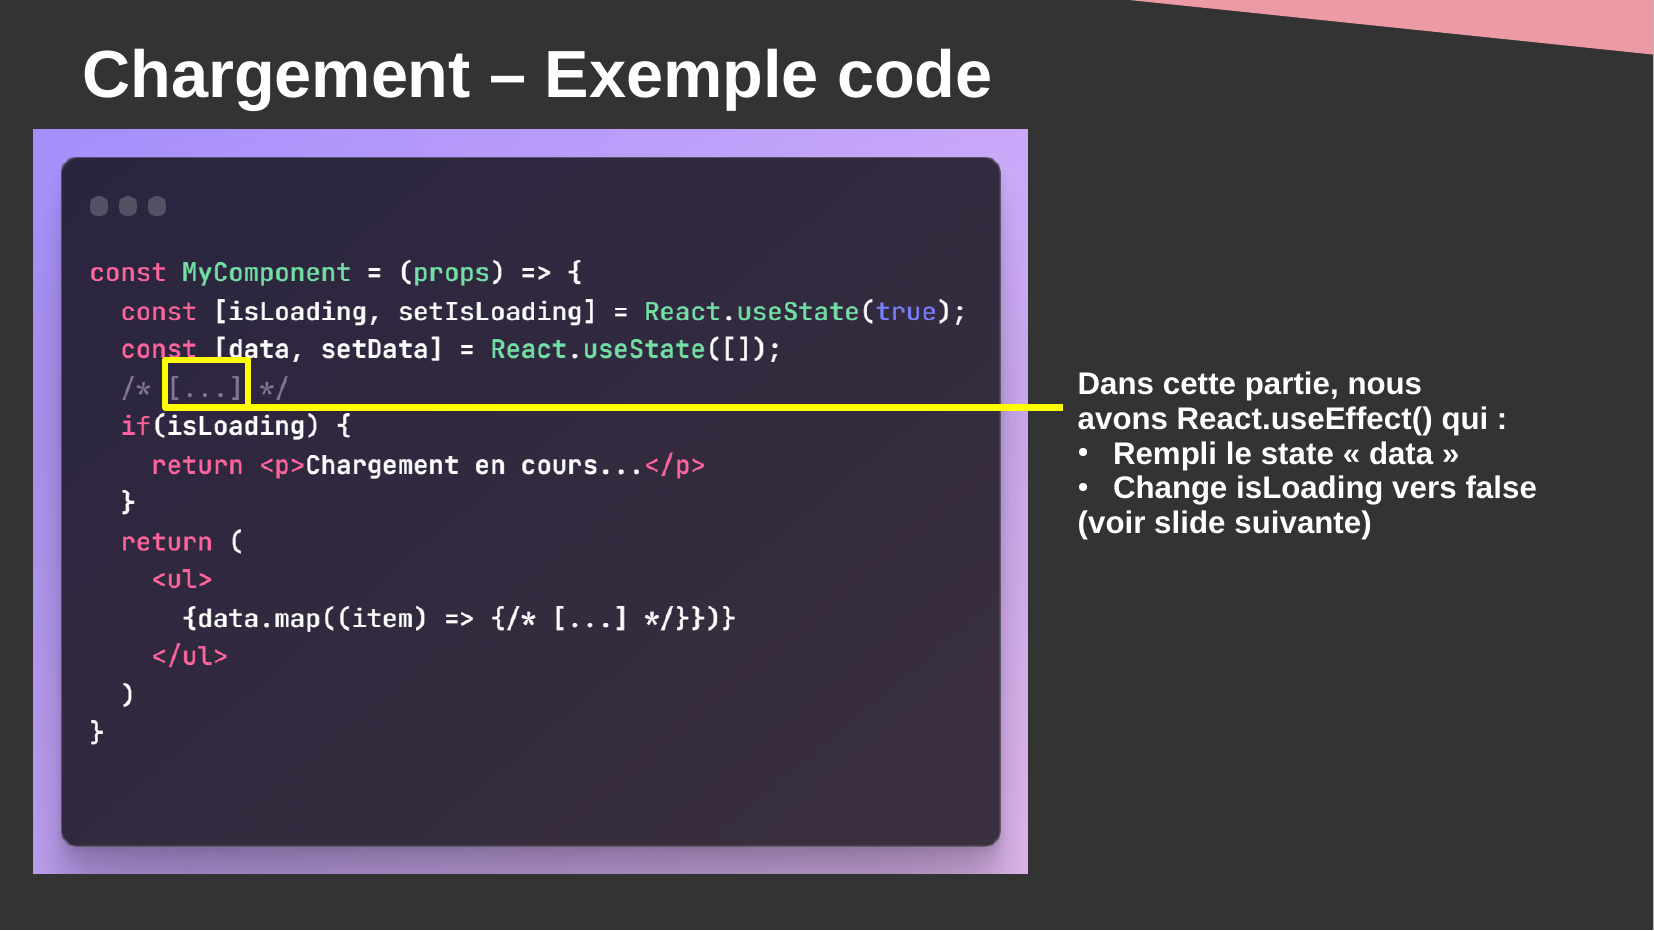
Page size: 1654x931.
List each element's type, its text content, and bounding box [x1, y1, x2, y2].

title Chargement – Exemple code [82, 37, 1571, 114]
picture [168, 363, 245, 404]
text_box [1129, 0, 1654, 55]
text_box Dans cette partie, nous avons React.useEffect() qui : Rempli le state « data » Change isLoading vers false (voir slide suivante) [1062, 359, 1630, 548]
picture [33, 129, 1028, 875]
